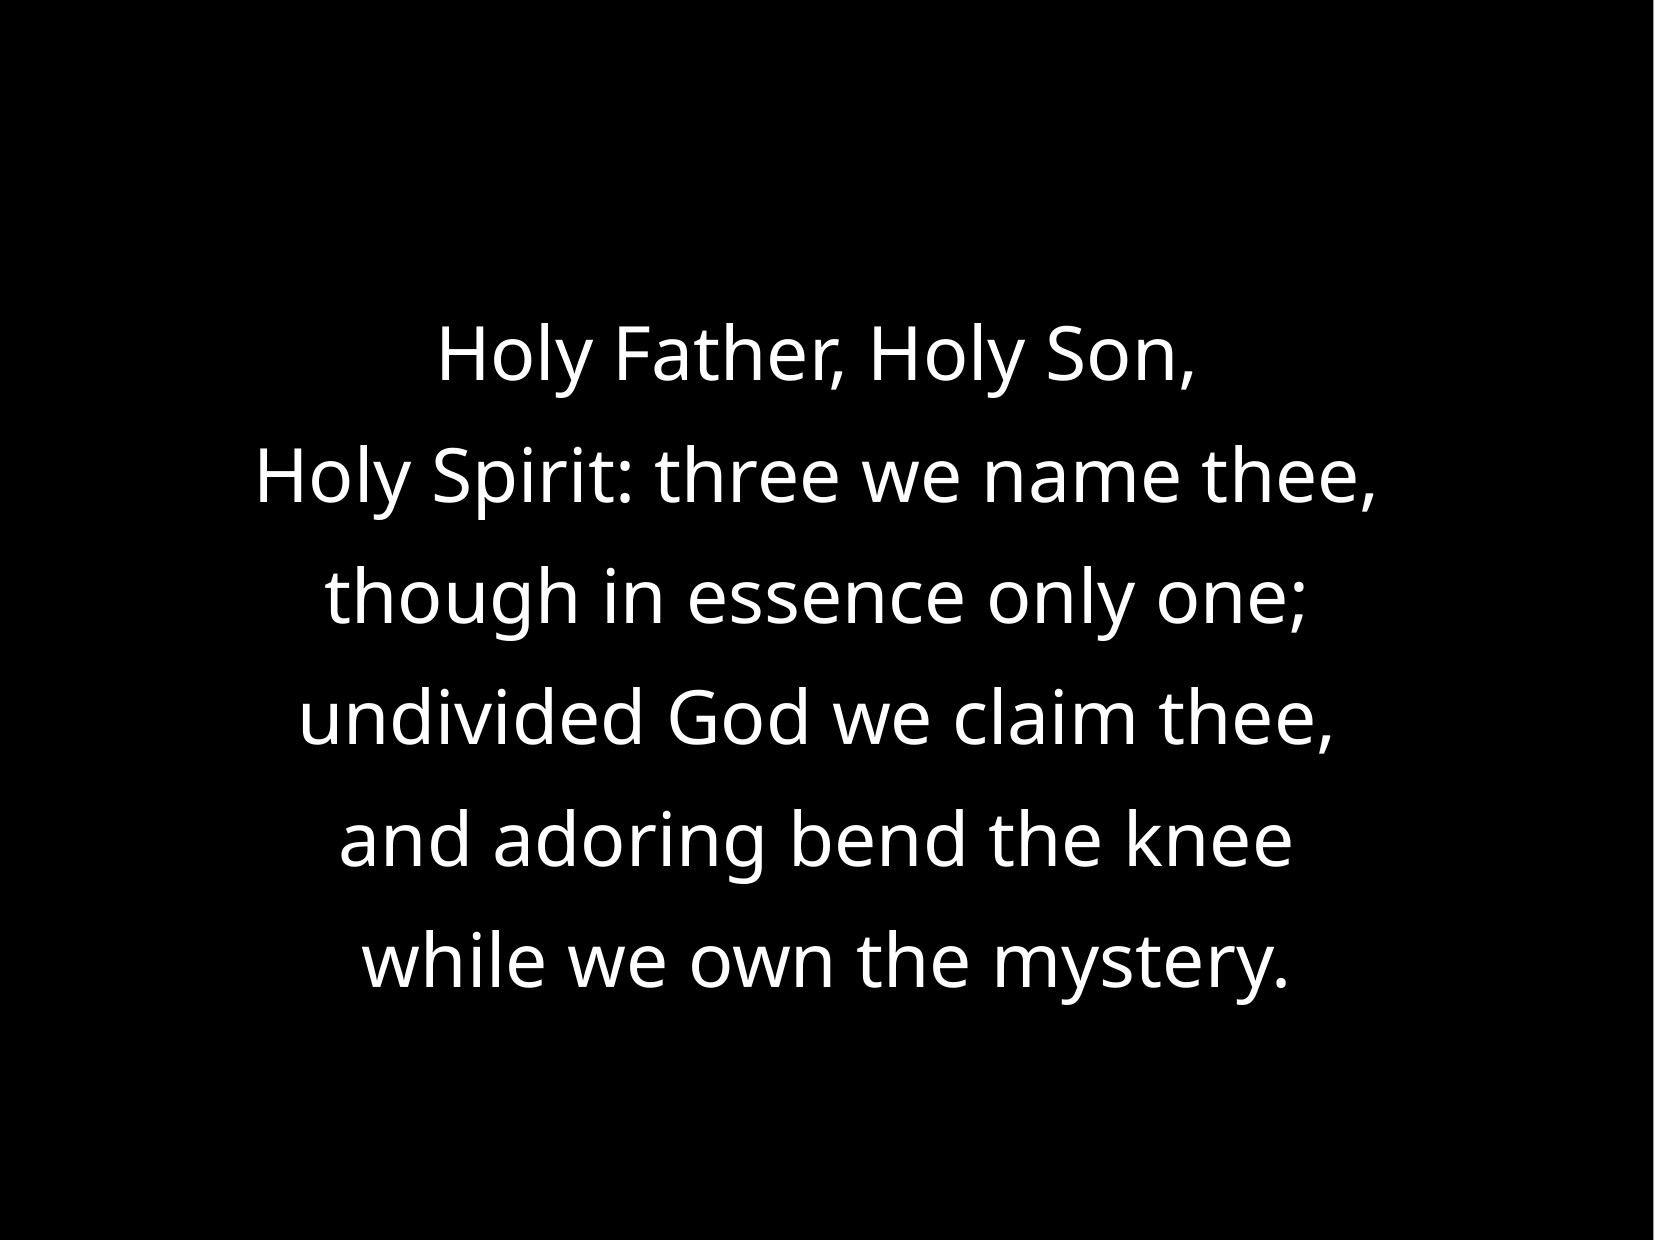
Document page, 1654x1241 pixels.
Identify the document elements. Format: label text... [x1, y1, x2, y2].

list Holy Father, Holy Son, Holy Spirit: three we name thee, though in essence only one; undivided God we claim thee, and adoring bend the knee while we own the mystery. [0, 307, 1654, 1027]
